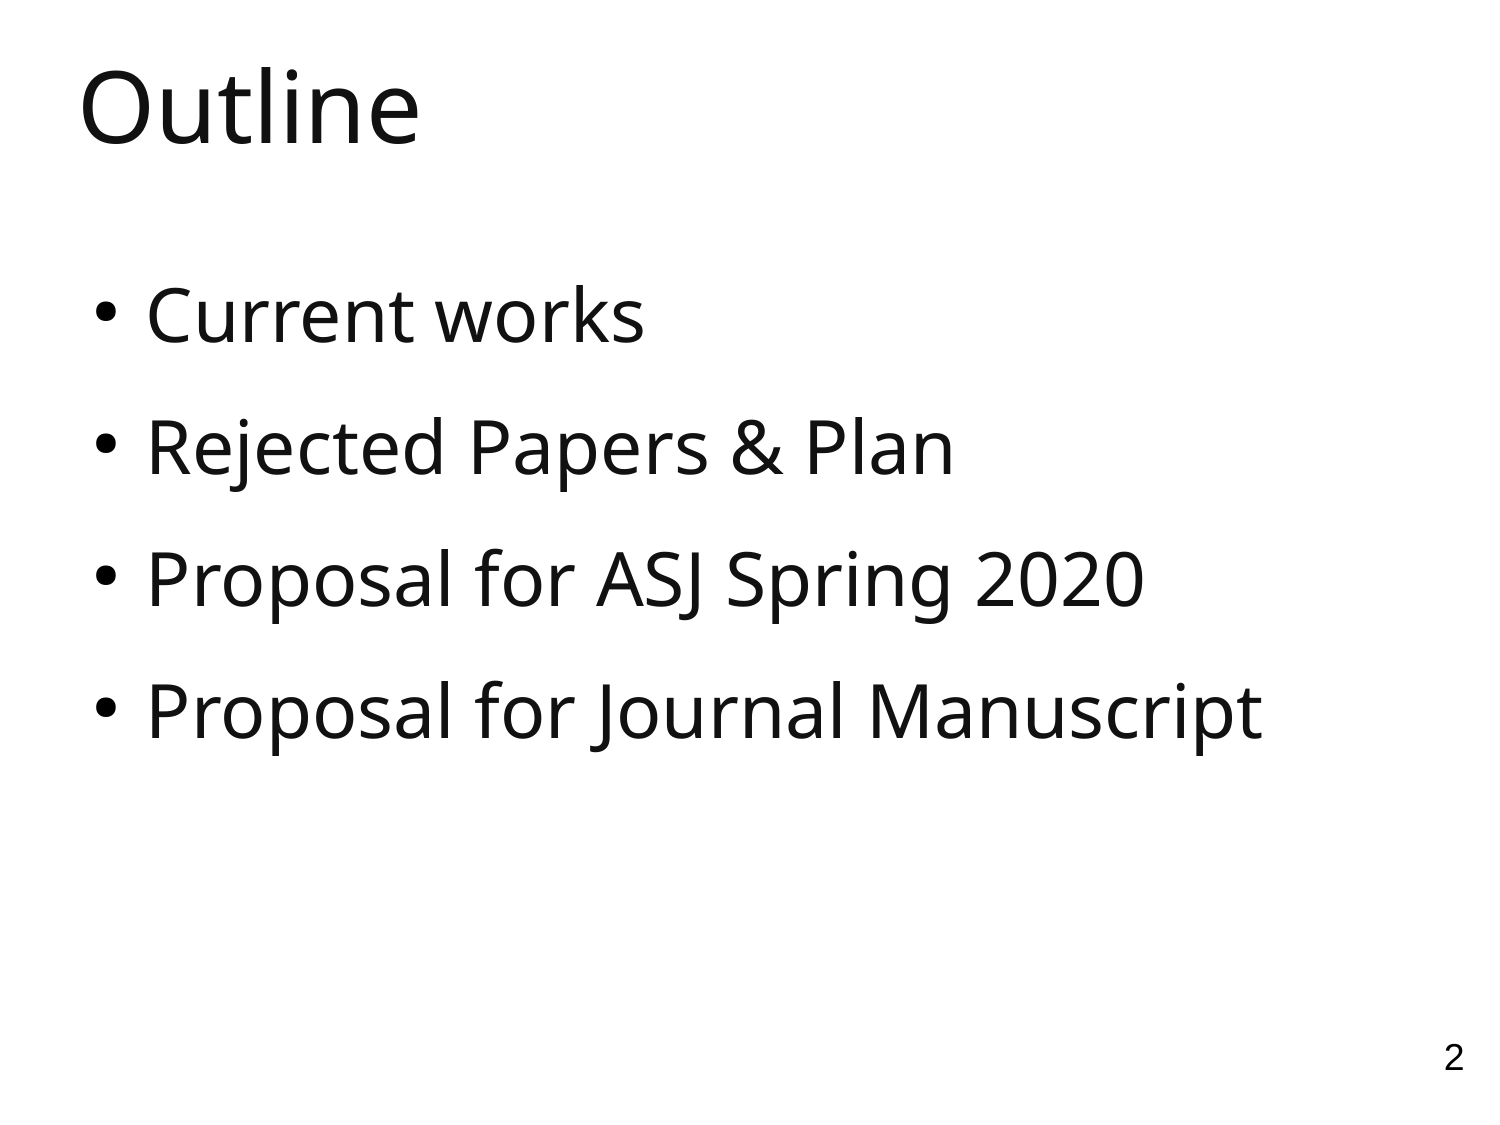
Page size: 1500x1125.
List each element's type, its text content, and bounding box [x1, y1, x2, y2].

title Outline [0, 0, 1500, 210]
list Current works Rejected Papers & Plan Proposal for ASJ Spring 2020 Proposal for Journal Manuscript [75, 262, 1425, 1030]
